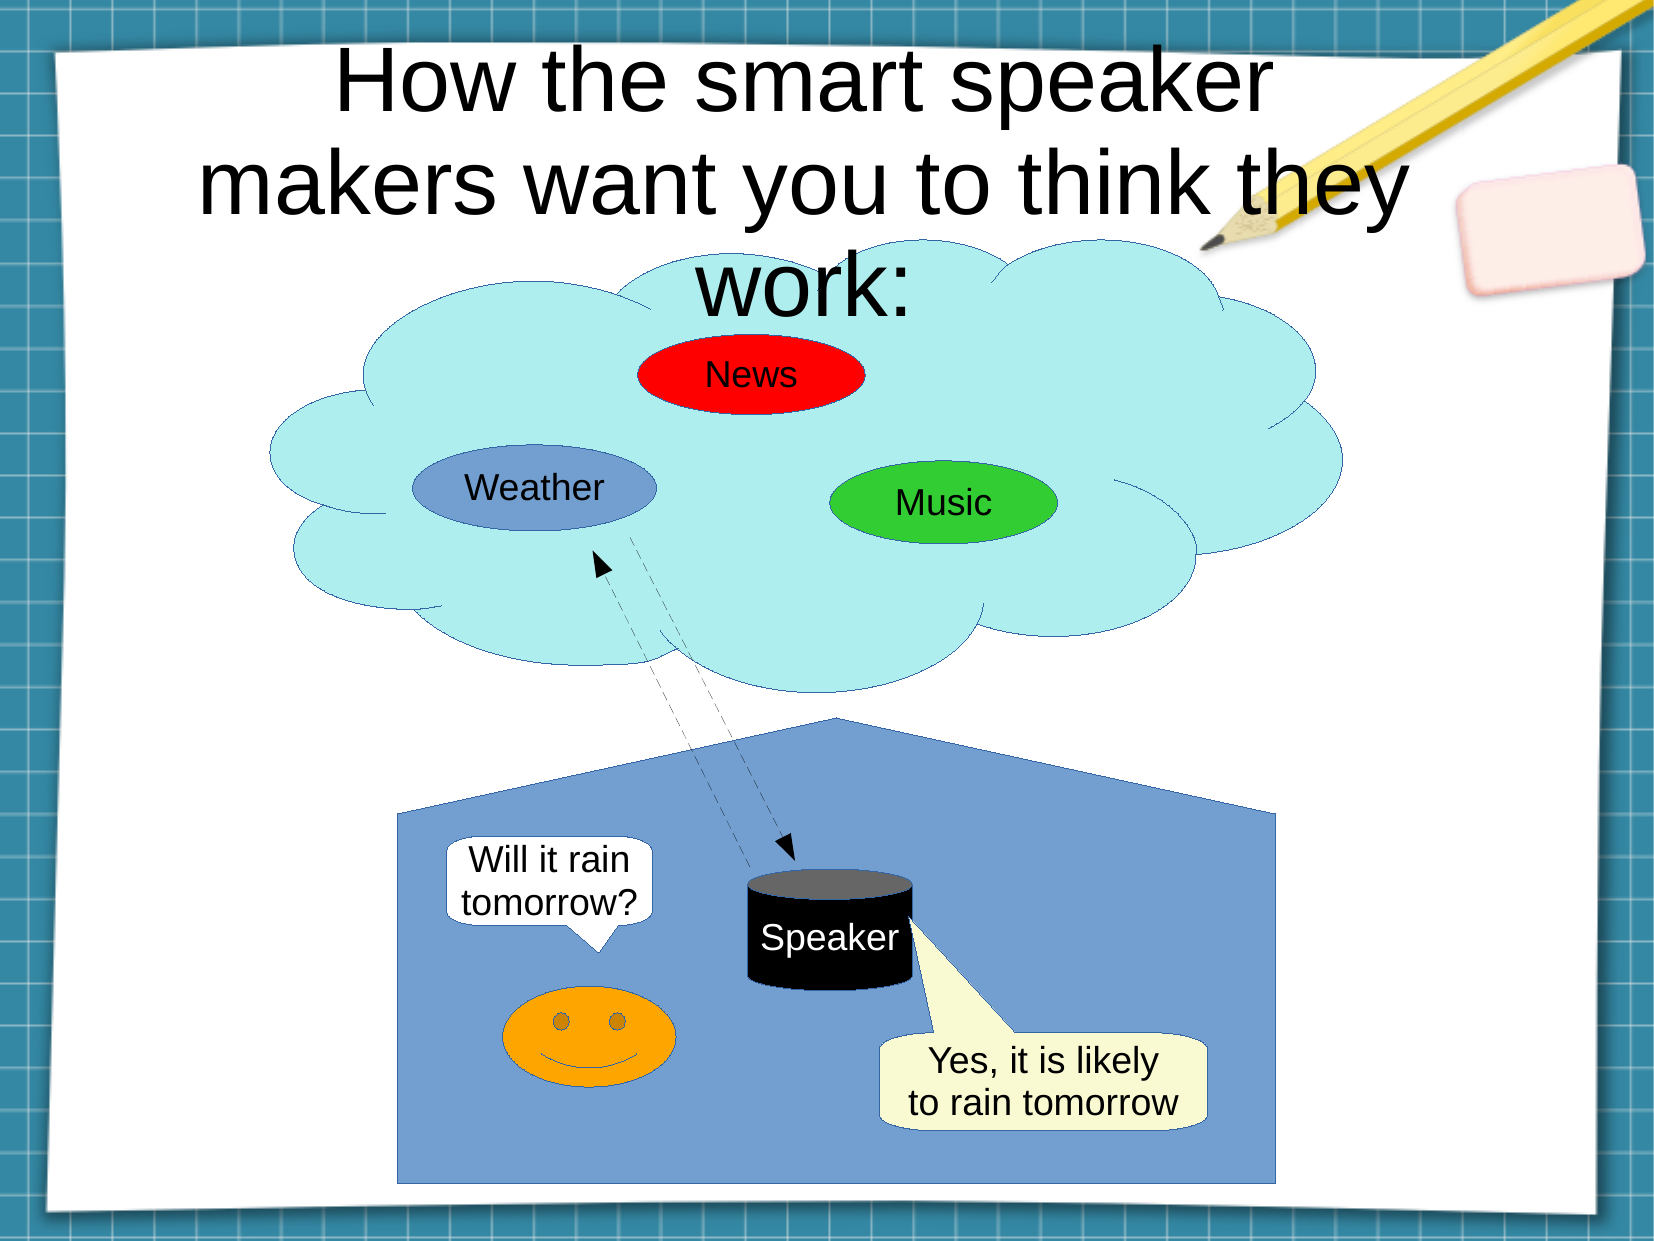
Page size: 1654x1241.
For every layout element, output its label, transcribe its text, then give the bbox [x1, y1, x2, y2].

text_box Weather [412, 444, 657, 531]
text_box [269, 337, 1343, 693]
text_box Speaker [747, 885, 913, 991]
text_box Music [829, 460, 1058, 544]
text_box Yes, it is likely to rain tomorrow [879, 916, 1208, 1131]
text_box News [637, 337, 866, 415]
text_box [397, 717, 1276, 1184]
picture [0, 0, 1654, 1241]
text_box Will it rain tomorrow? [446, 836, 653, 953]
title How the smart speaker makers want you to think they work: [171, 28, 1439, 337]
